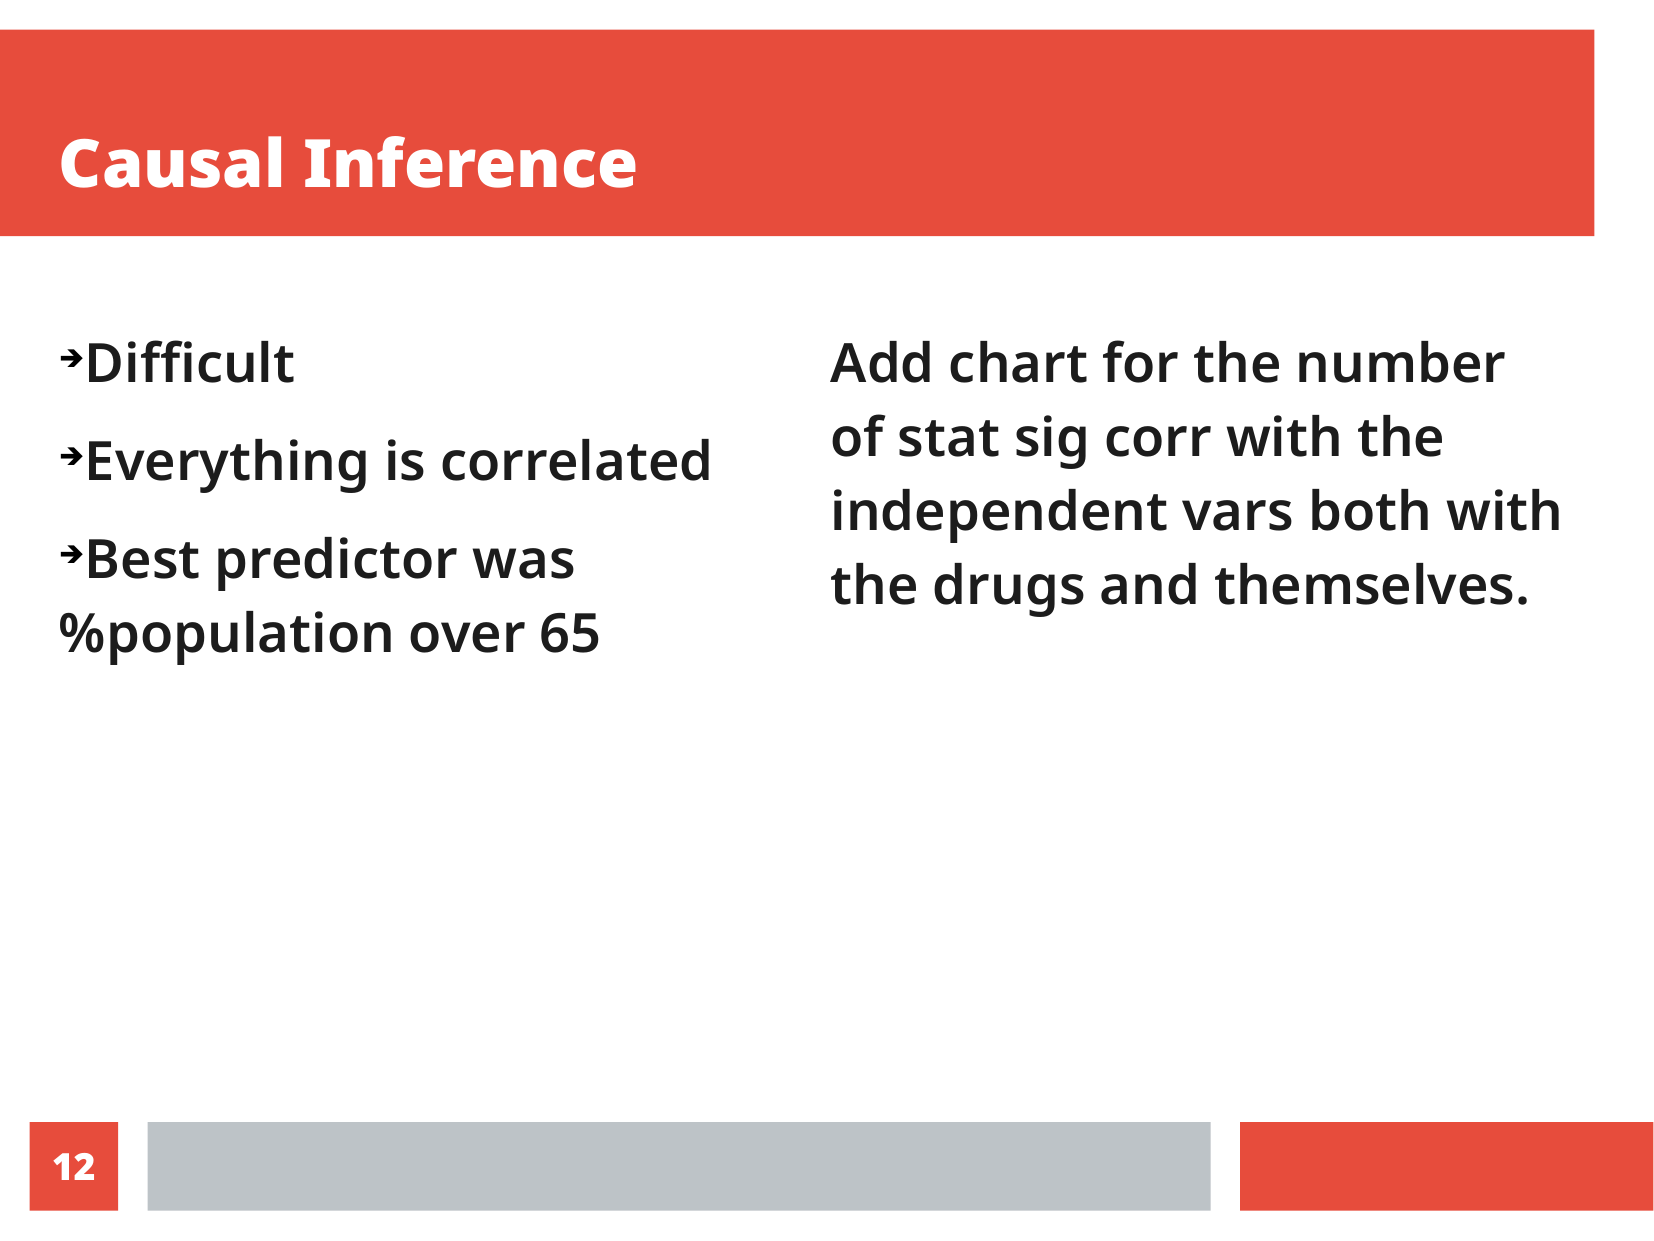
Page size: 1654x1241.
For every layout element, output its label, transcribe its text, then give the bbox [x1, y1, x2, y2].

title Causal Inference [59, 59, 1595, 207]
list Difficult Everything is correlated Best predictor was %population over 65 [59, 324, 794, 1093]
list Add chart for the number of stat sig corr with the independent vars both with the drugs and themselves. [830, 324, 1566, 1093]
